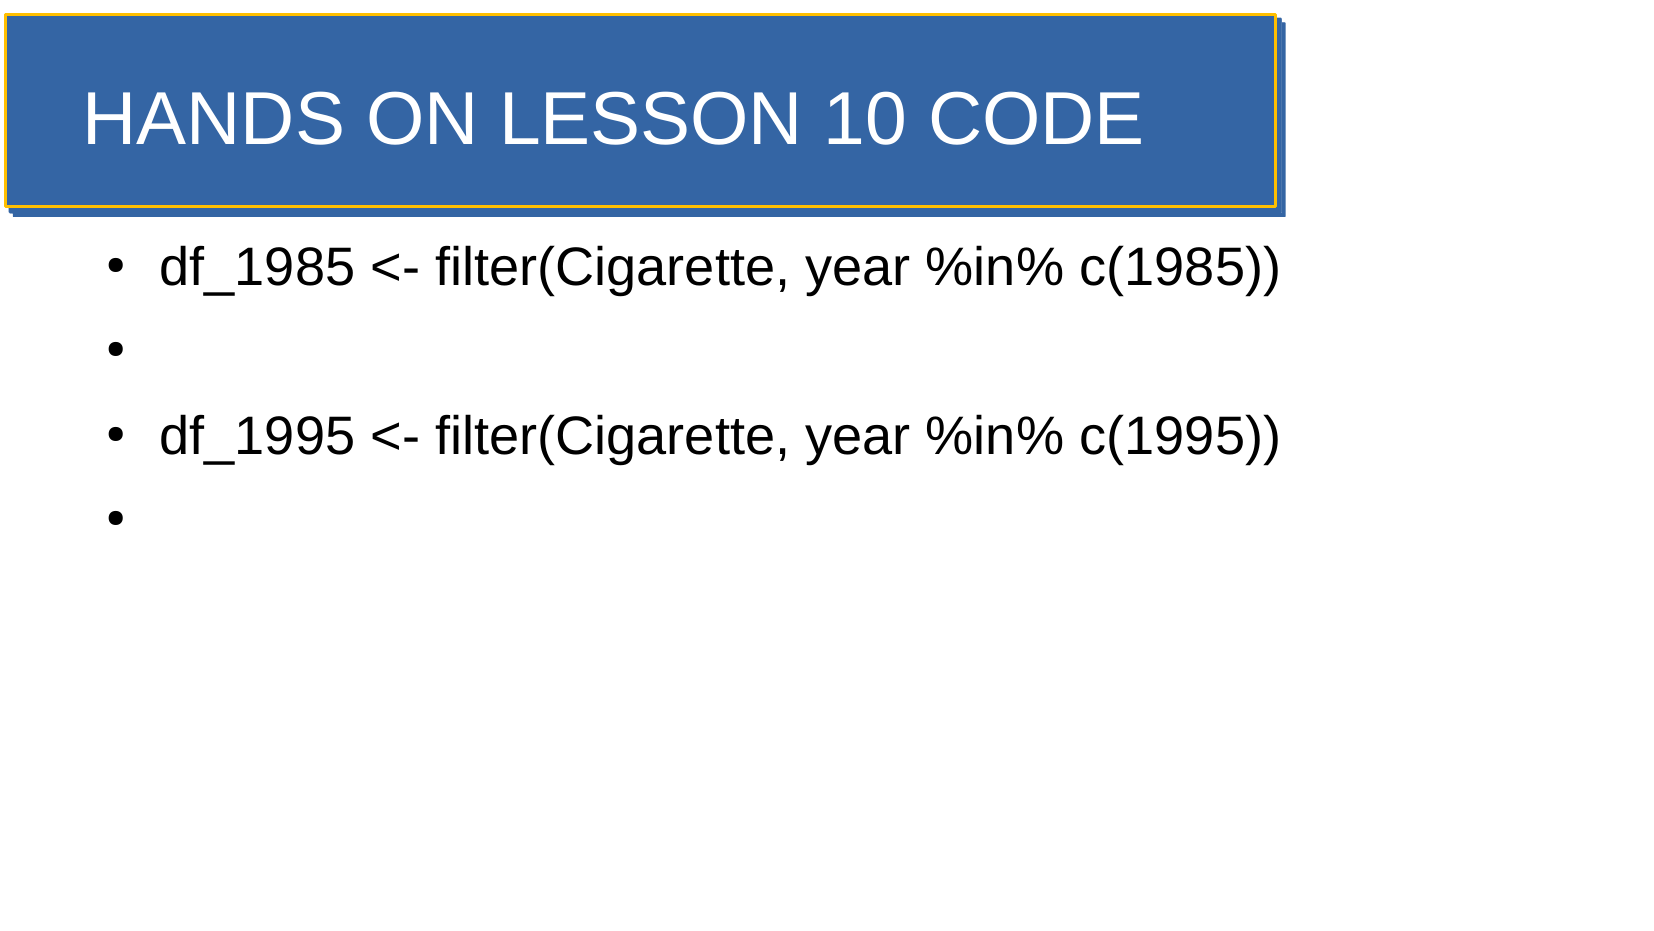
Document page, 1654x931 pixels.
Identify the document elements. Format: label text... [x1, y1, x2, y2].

title HANDS ON LESSON 10 CODE [82, 44, 1235, 192]
list df_1985 <- filter(Cigarette, year %in% c(1985)) df_1995 <- filter(Cigarette, year %in% c(1995)) [88, 236, 1565, 798]
